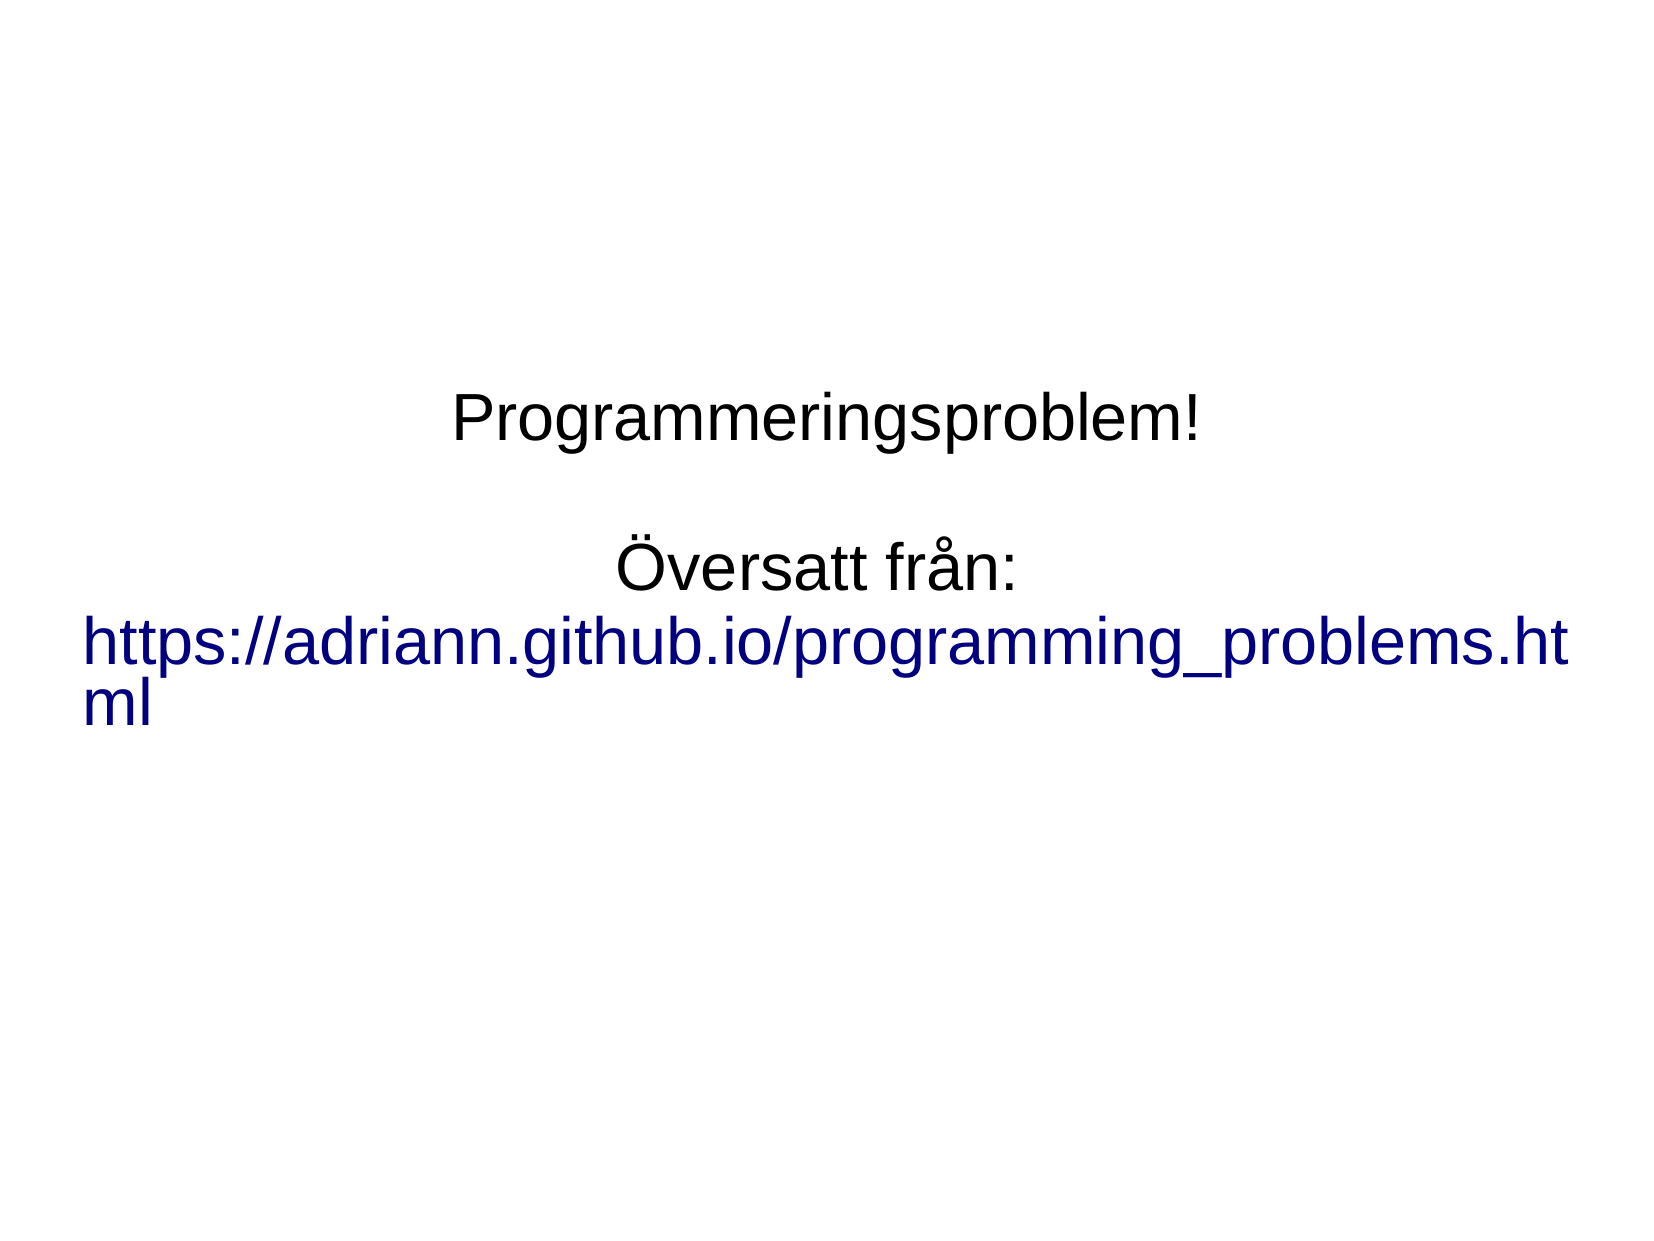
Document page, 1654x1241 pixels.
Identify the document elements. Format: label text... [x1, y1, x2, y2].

subtitle Programmeringsproblem! Översatt från: https://adriann.github.io/programming_problems.html [82, 49, 1571, 1010]
